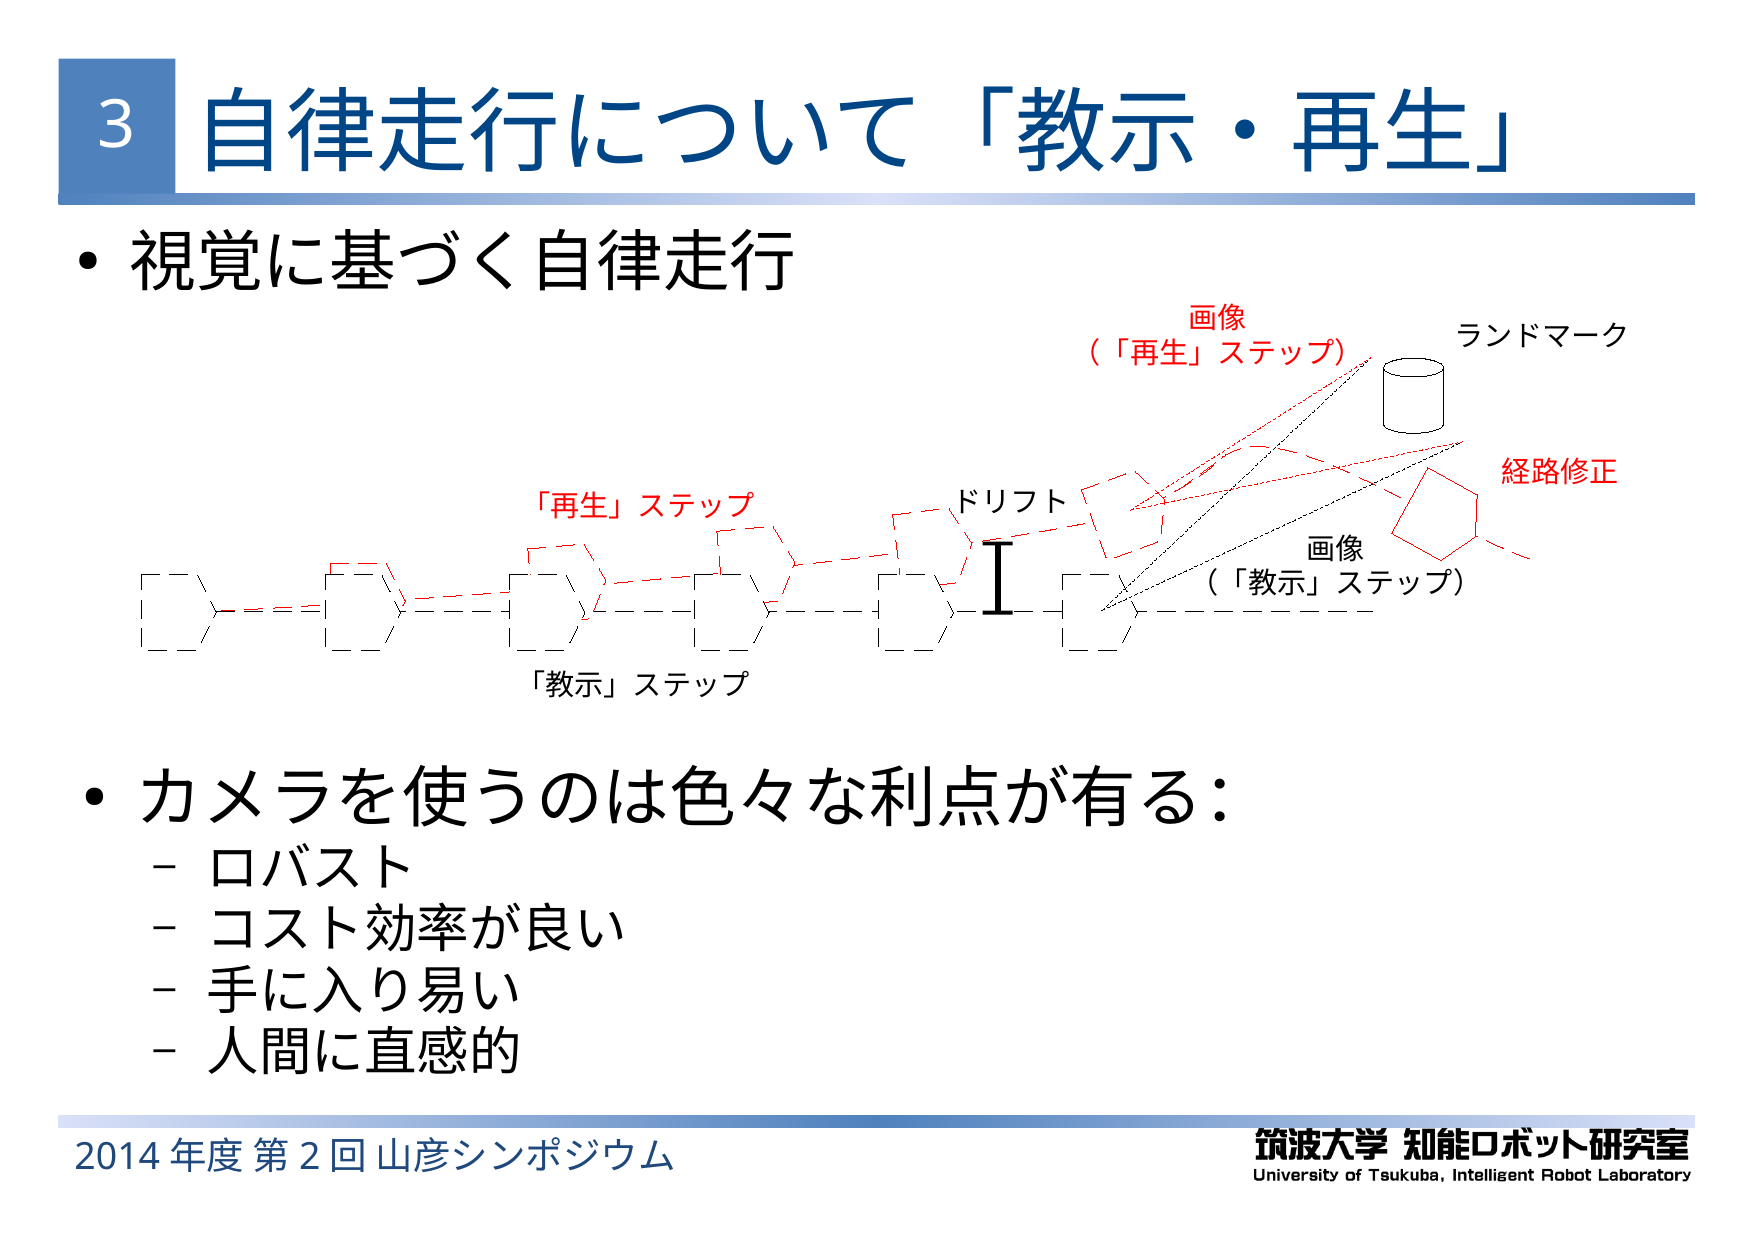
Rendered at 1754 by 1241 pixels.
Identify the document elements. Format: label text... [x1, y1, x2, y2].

text_box [1062, 574, 1138, 651]
text_box カメラを使うのは色々な利点が有る： ロバスト コスト効率が良い 手に入り易い 人間に直感的 [50, 752, 1286, 1108]
text_box 「教示」ステップ [501, 660, 765, 710]
text_box ランドマーク [1440, 312, 1646, 362]
text_box [141, 574, 217, 651]
list 視覚に基づく自律走行 [58, 223, 1696, 314]
title 自律走行について「教示・再生」 [193, 61, 1651, 205]
text_box [509, 544, 606, 651]
text_box 画像 （「教示」ステップ） [1174, 524, 1498, 608]
text_box [1085, 470, 1165, 561]
text_box [694, 526, 795, 651]
picture [1252, 1127, 1691, 1182]
text_box 「再生」ステップ [506, 481, 770, 531]
text_box ドリフト [937, 477, 1085, 527]
text_box [325, 563, 406, 651]
text_box 経路修正 [1487, 447, 1634, 497]
text_box 画像 （「再生」ステップ） [1056, 294, 1379, 378]
text_box [1391, 467, 1478, 561]
text_box [878, 508, 972, 651]
